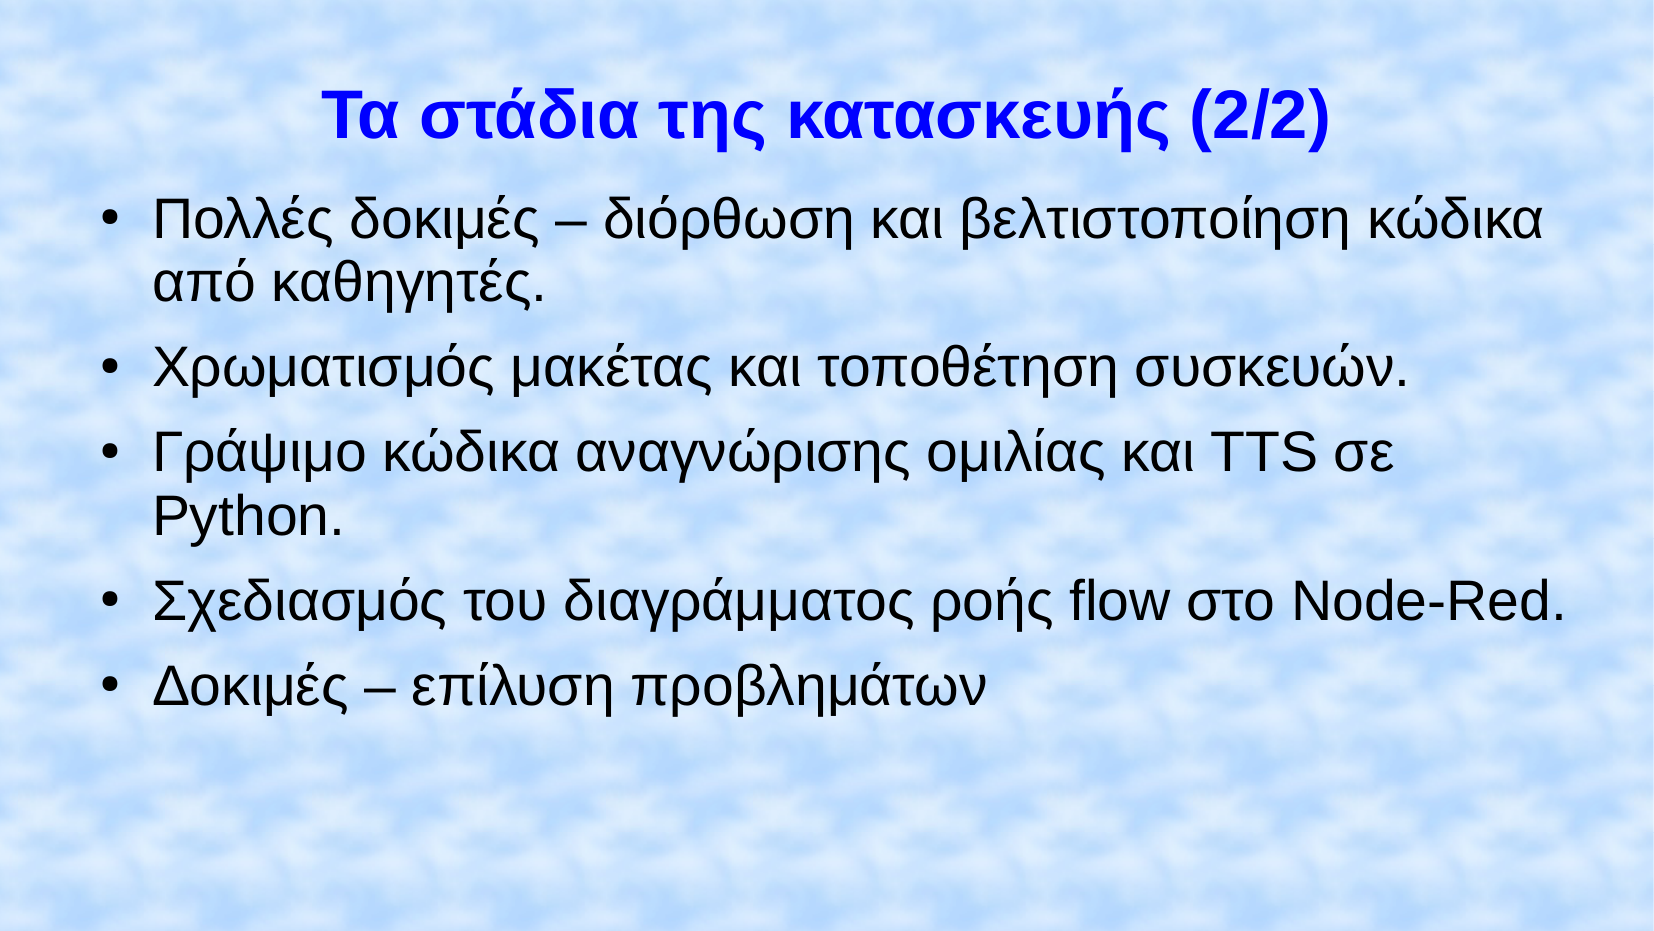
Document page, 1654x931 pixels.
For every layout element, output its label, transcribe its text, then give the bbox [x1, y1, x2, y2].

title Τα στάδια της κατασκευής (2/2) [82, 37, 1571, 186]
picture [0, 0, 1654, 931]
list Πολλές δοκιμές – διόρθωση και βελτιστοποίηση κώδικα από καθηγητές. Χρωματισμός μακέτας και τοποθέτηση συσκευών. Γράψιμο κώδικα αναγνώρισης ομιλίας και TTS σε Python. Σχεδιασμός του διαγράμματος ροής flow στο Node-Red. Δοκιμές – επίλυση προβλημάτων [82, 186, 1571, 780]
